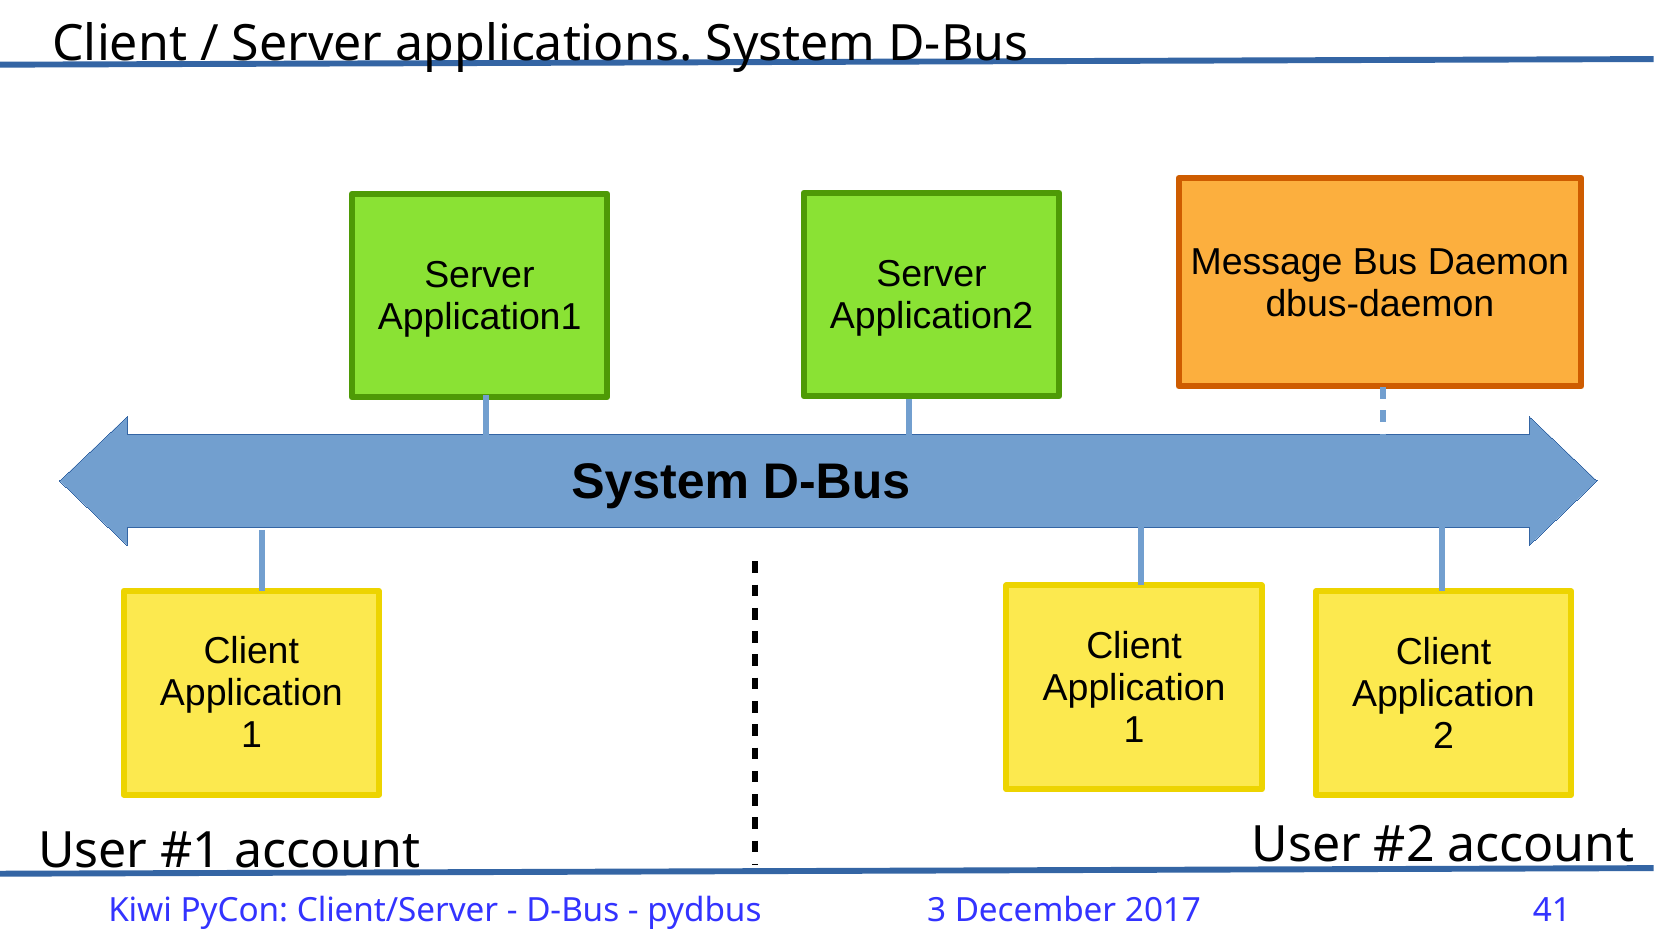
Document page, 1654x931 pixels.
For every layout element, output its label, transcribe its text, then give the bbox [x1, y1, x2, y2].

text_box Message Bus Daemon dbus-daemon [1178, 178, 1582, 387]
text_box Server Application2 [803, 192, 1060, 397]
text_box User #1 account [23, 806, 440, 882]
text_box Server Application1 [351, 193, 608, 398]
text_box Client Application 2 [1315, 591, 1572, 795]
text_box User #2 account [1236, 800, 1654, 877]
text_box Client Application 1 [123, 590, 379, 795]
text_box Client / Server applications. System D-Bus [37, 0, 1540, 76]
text_box System D-Bus [59, 416, 1598, 546]
text_box Client Application 1 [1006, 585, 1262, 790]
